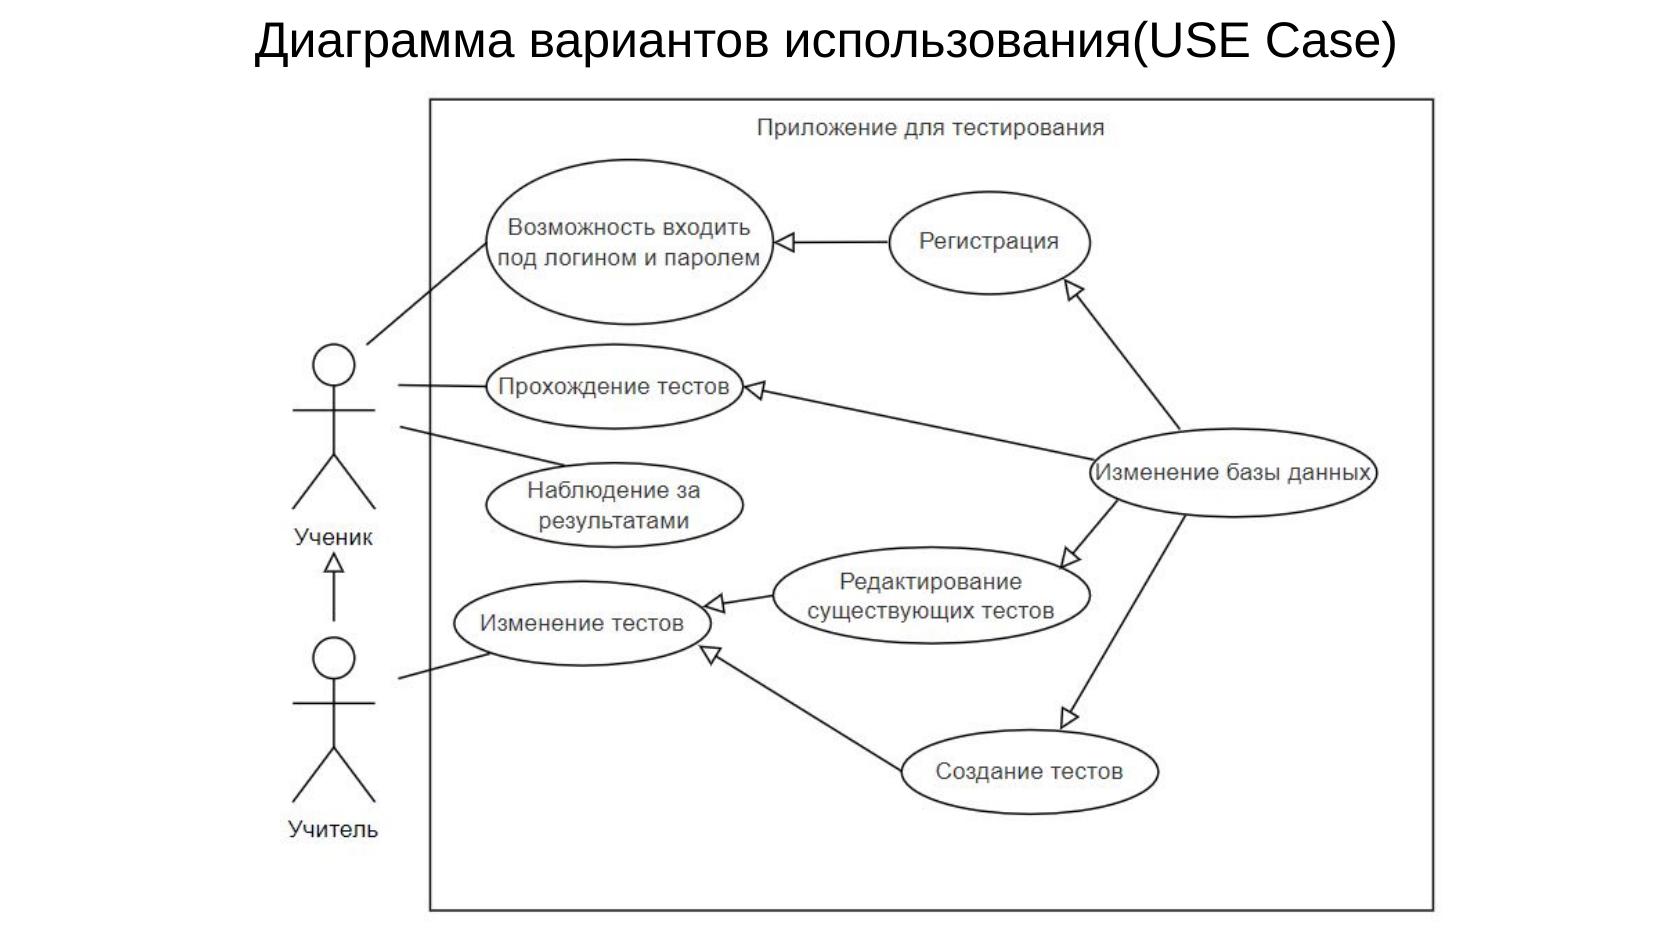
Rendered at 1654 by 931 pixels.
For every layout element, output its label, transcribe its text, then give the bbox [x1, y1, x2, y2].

title Диаграмма вариантов использования(USE Case) [82, 0, 1571, 119]
picture [236, 80, 1506, 931]
